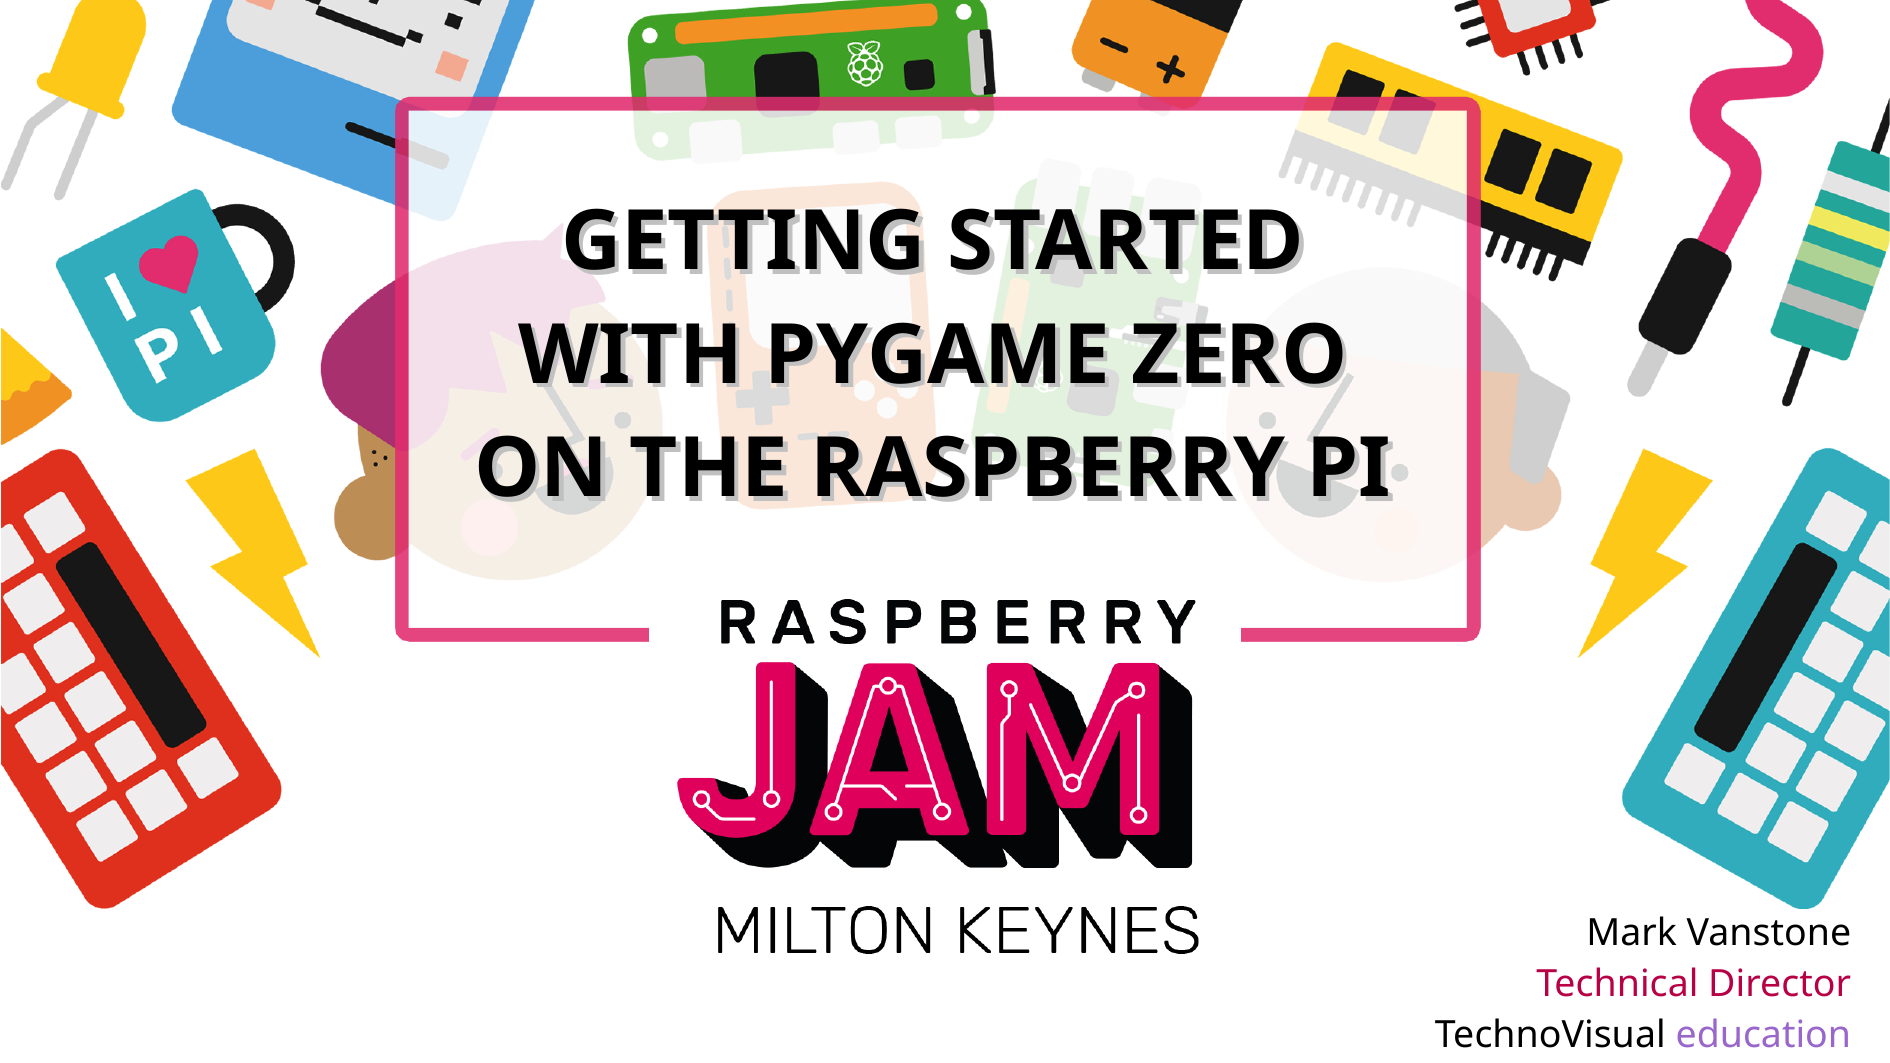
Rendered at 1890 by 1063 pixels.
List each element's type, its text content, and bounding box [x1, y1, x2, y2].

picture [1, 0, 1890, 1004]
text_box GETTING STARTED WITH PYGAME ZERO ON THE RASPBERRY PI [330, 173, 1536, 485]
text_box Mark Vanstone Technical Director TechnoVisual education [1299, 897, 1867, 1048]
